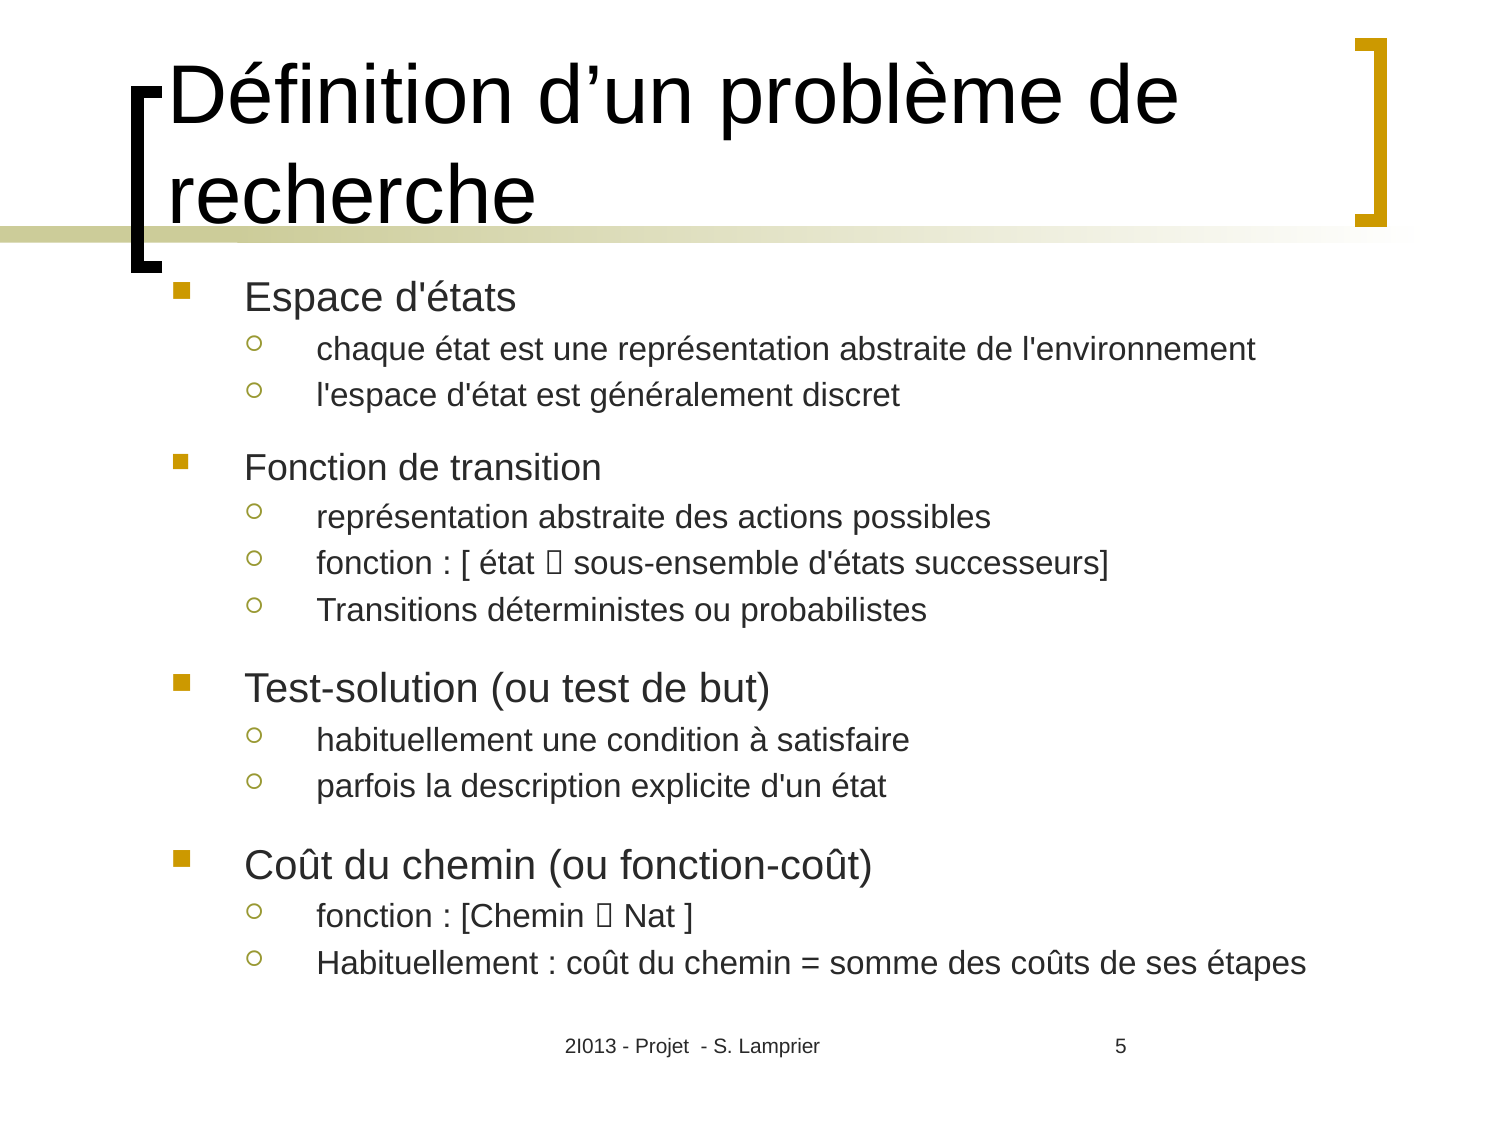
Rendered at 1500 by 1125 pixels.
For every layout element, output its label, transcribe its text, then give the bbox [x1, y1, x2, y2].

slide_number <numéro> [1100, 1025, 1413, 1100]
list Espace d'états chaque état est une représentation abstraite de l'environnement l'espace d'état est généralement discret Fonction de transition représentation abstraite des actions possibles fonction : [ état  sous-ensemble d'états successeurs] Transitions déterministes ou probabilistes Test-solution (ou test de but) habituellement une condition à satisfaire parfois la description explicite d'un état Coût du chemin (ou fonction-coût) fonction : [Chemin  Nat ] Habituellement : coût du chemin = somme des coûts de ses étapes [155, 262, 1413, 1000]
footer 2I013 - Projet - S. Lamprier [549, 1025, 1025, 1100]
title Définition d’un problème de recherche [152, 15, 1328, 248]
